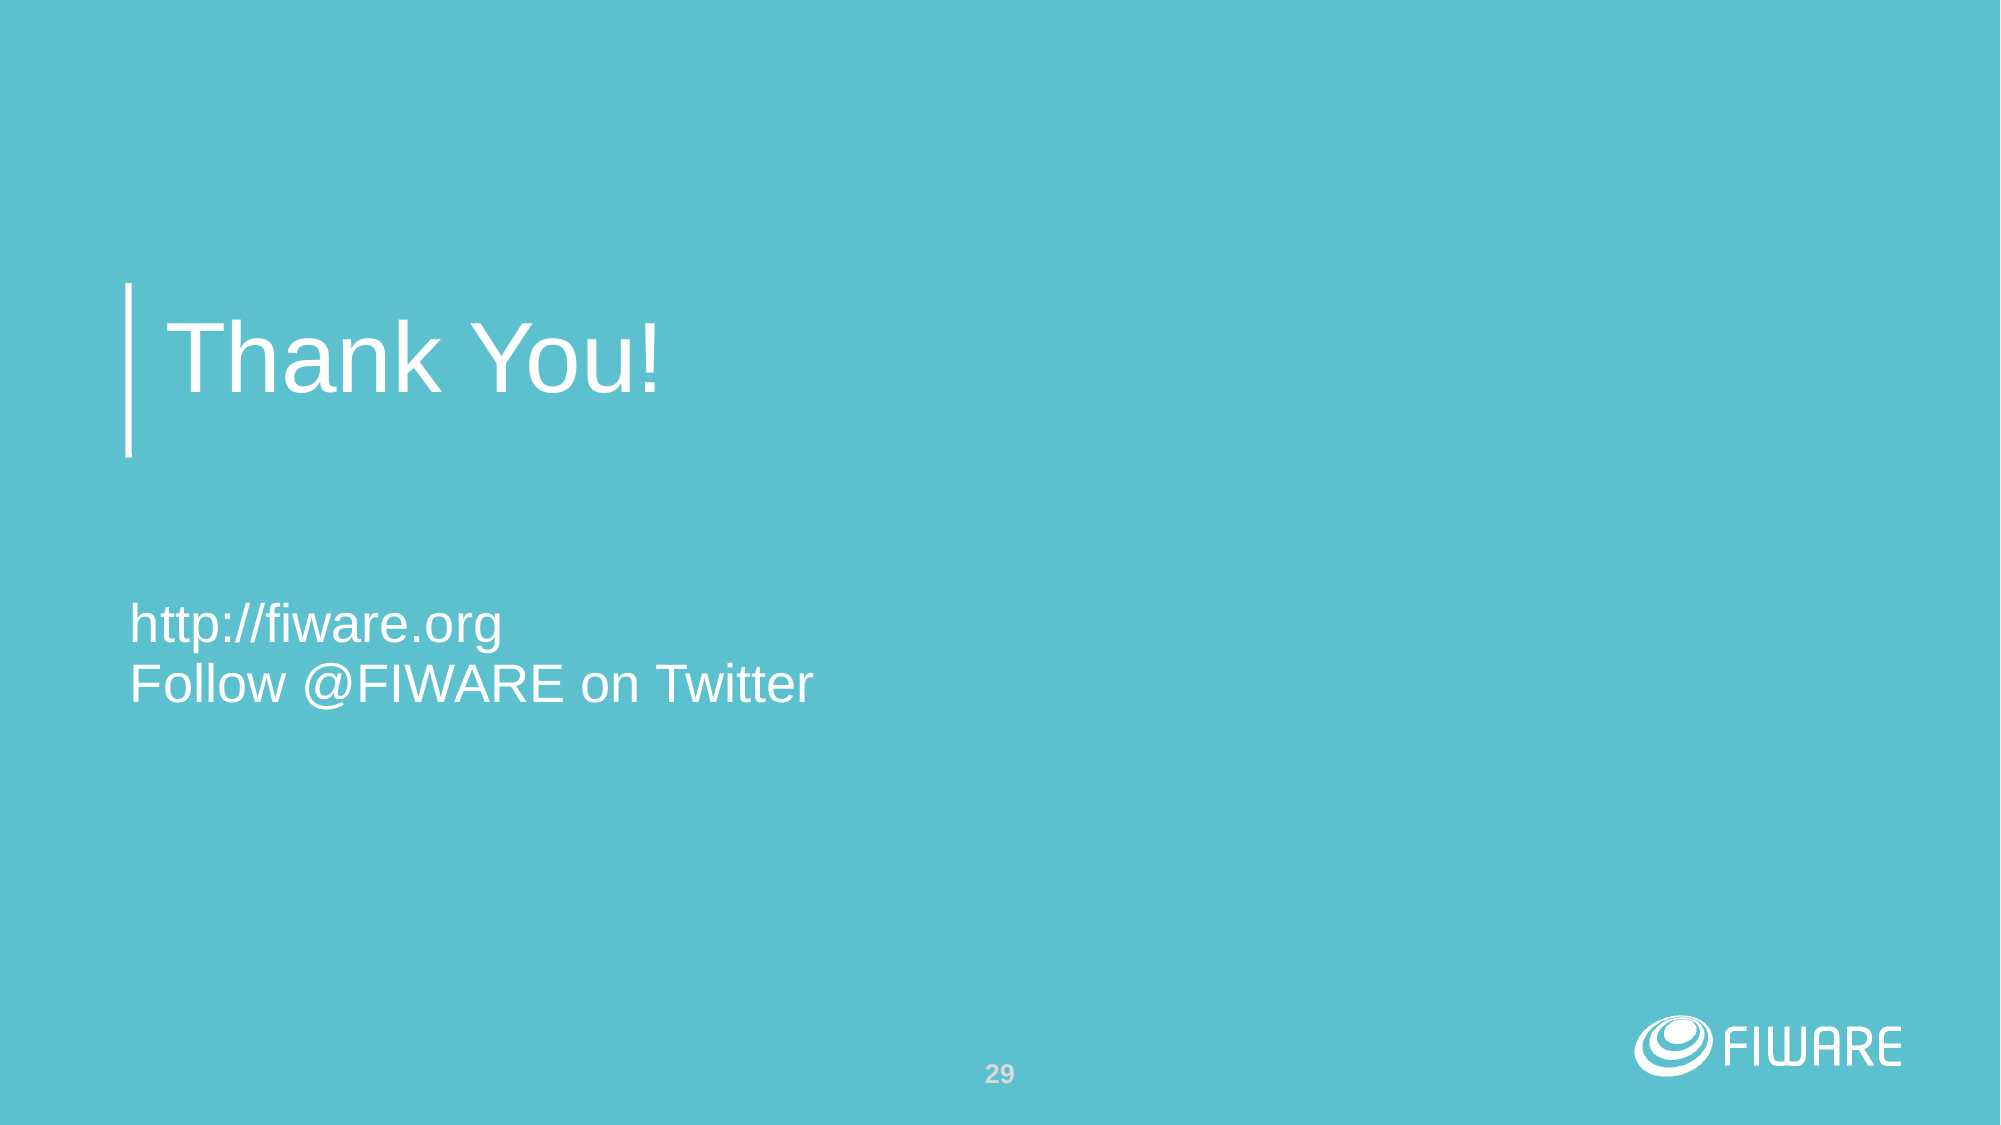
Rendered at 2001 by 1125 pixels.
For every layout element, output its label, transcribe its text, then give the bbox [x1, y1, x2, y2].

slide_number <número> [887, 1042, 1113, 1103]
text_box http://fiware.org Follow @FIWARE on Twitter [129, 578, 1012, 729]
picture [1620, 996, 1919, 1090]
title Thank You! [150, 277, 1850, 453]
